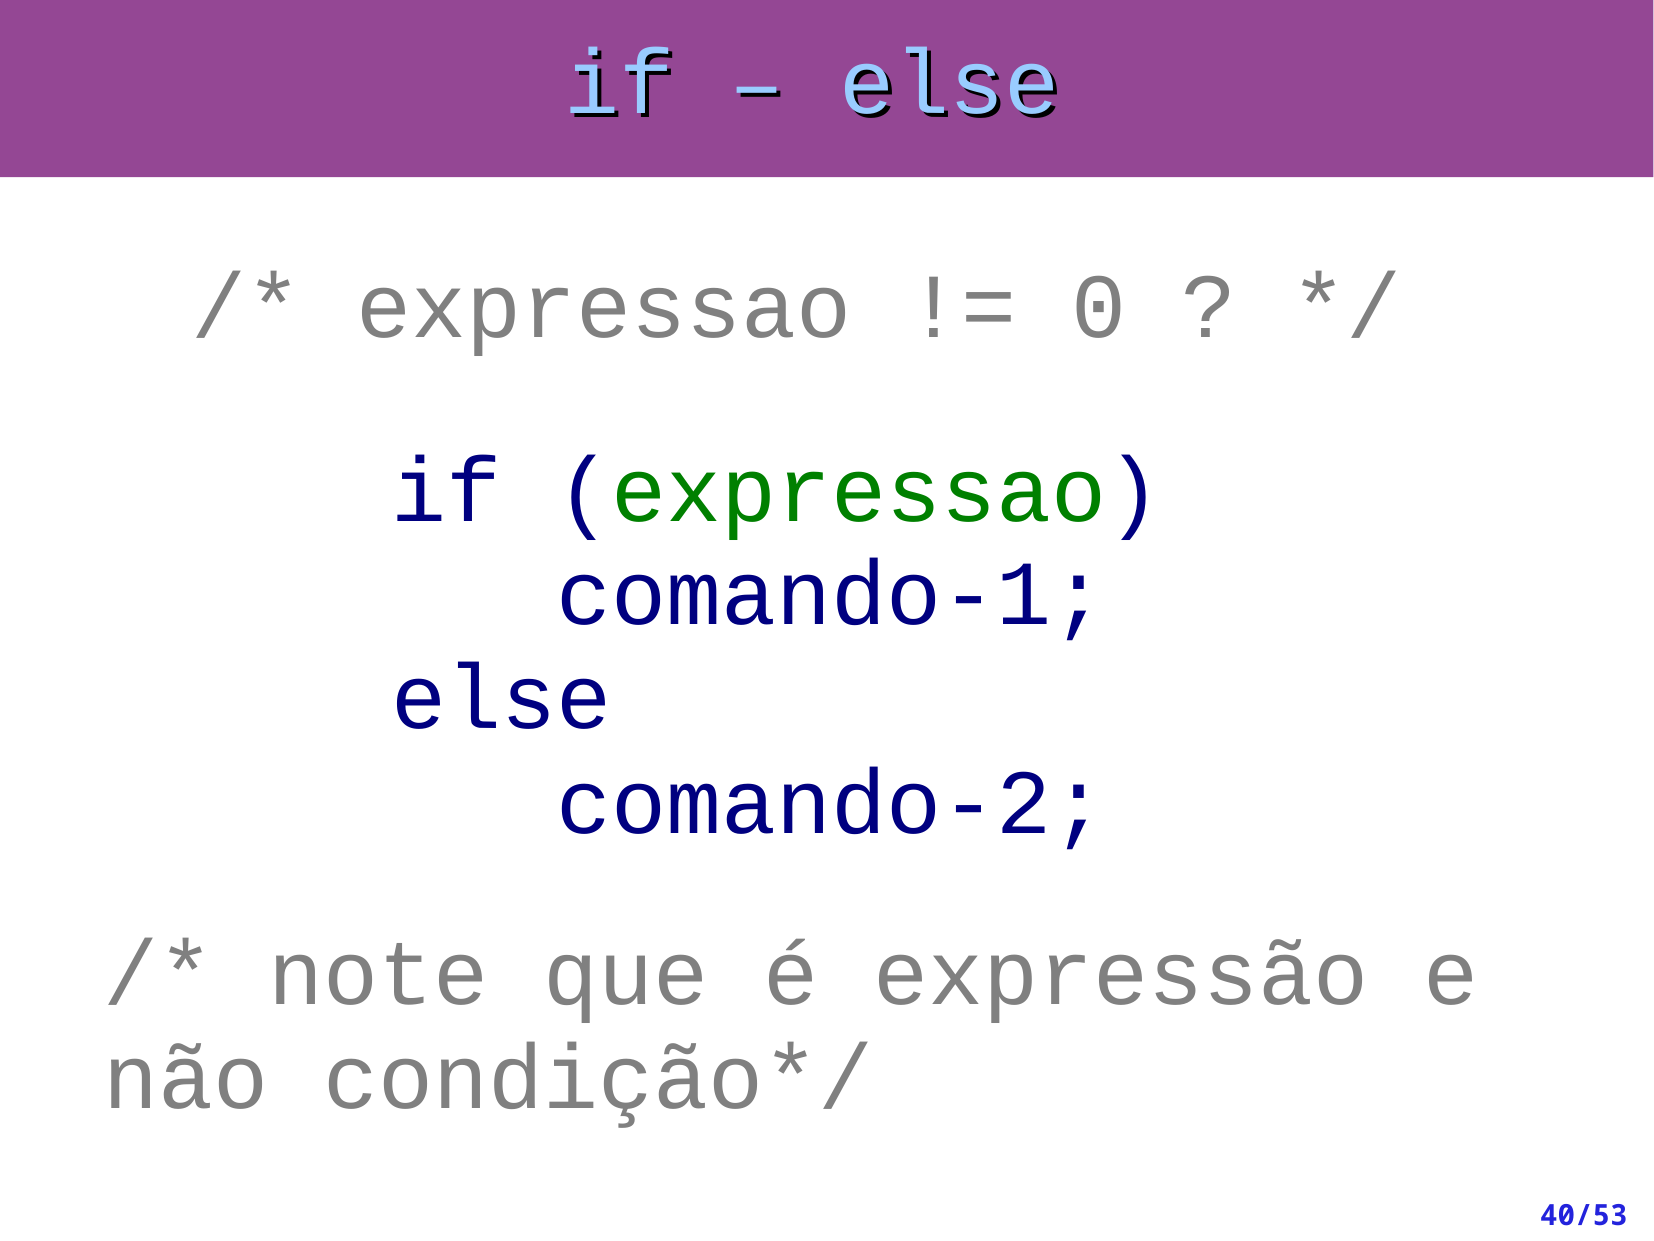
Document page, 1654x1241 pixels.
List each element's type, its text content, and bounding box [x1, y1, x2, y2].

title if – else [82, 0, 1571, 176]
text_box /* expressao != 0 ? */ [177, 253, 1447, 373]
text_box if (expressao) comando-1; else comando-2; [360, 432, 1276, 904]
text_box /* note que é expressão e não condição*/ [88, 920, 1625, 1144]
